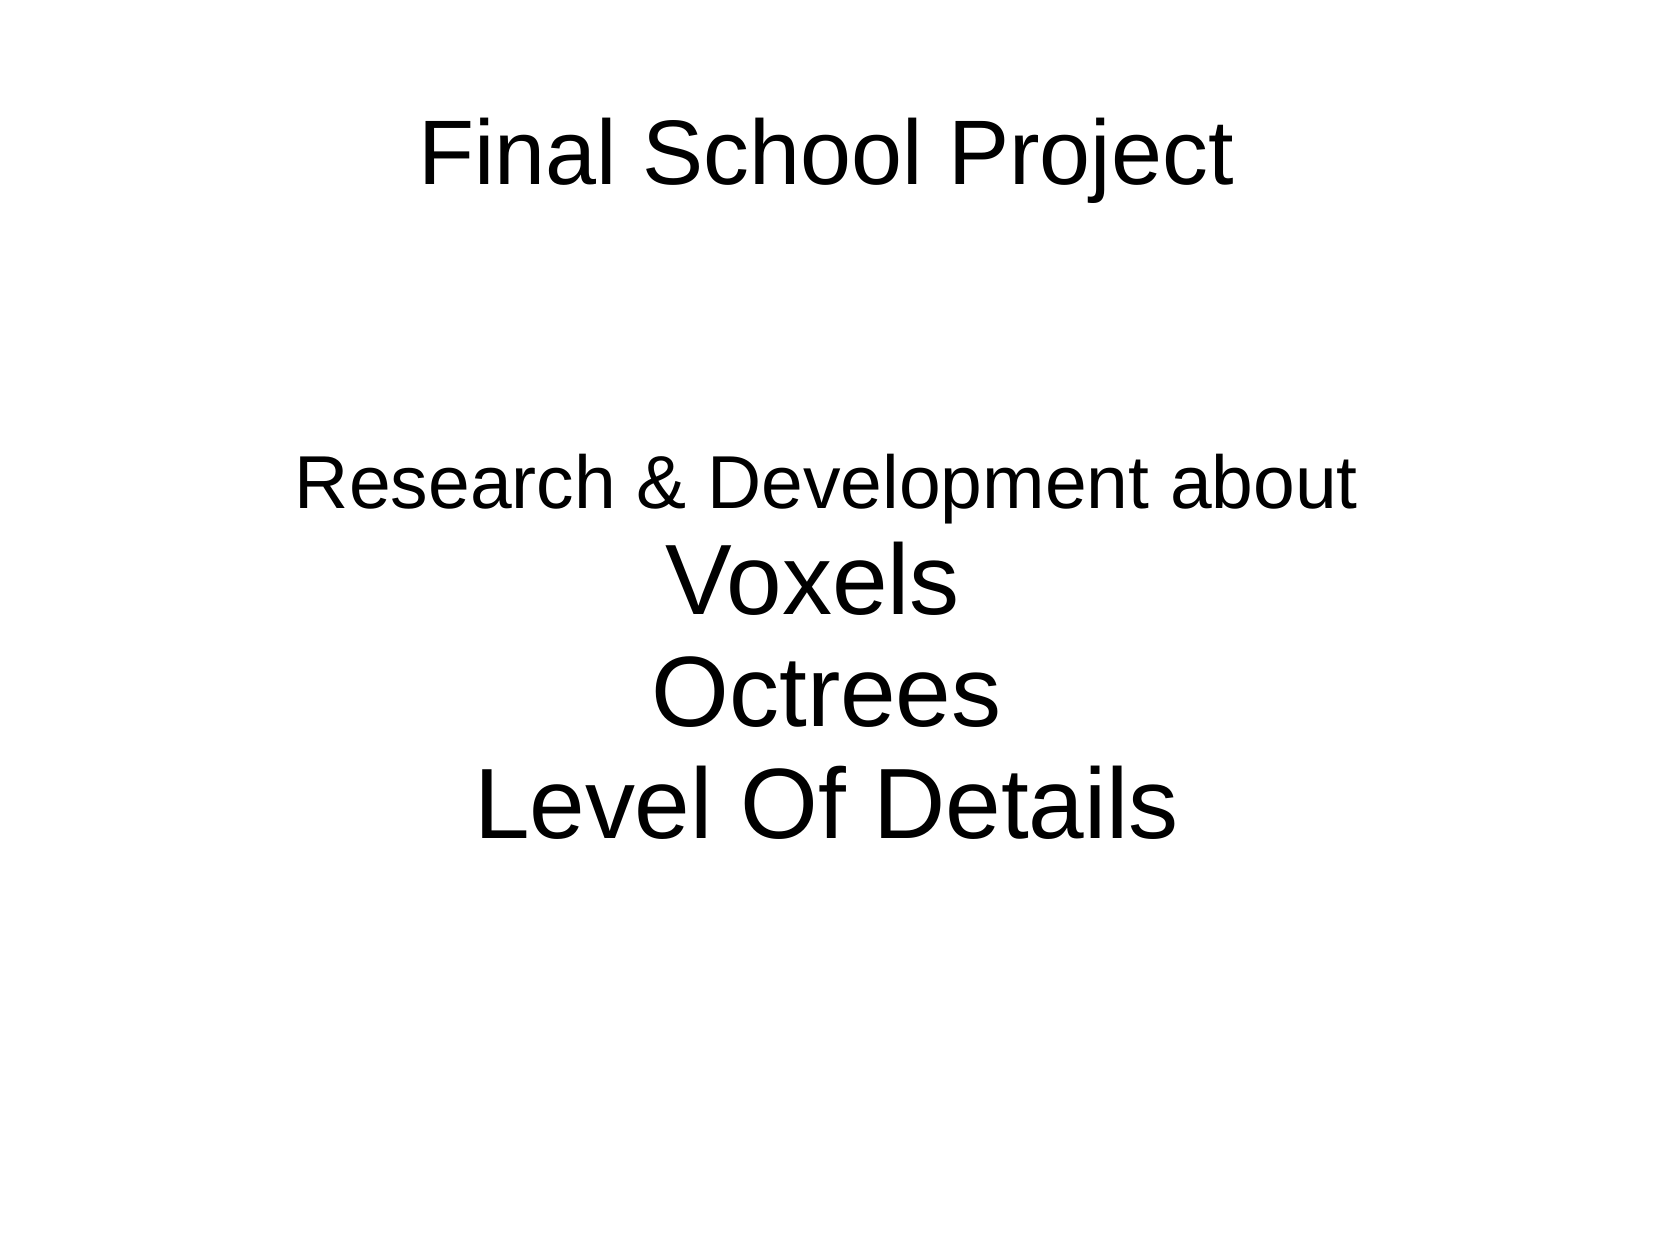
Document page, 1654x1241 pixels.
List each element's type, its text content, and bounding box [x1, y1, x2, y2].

subtitle Research & Development about Voxels Octrees Level Of Details [82, 290, 1571, 1010]
title Final School Project [82, 49, 1571, 257]
